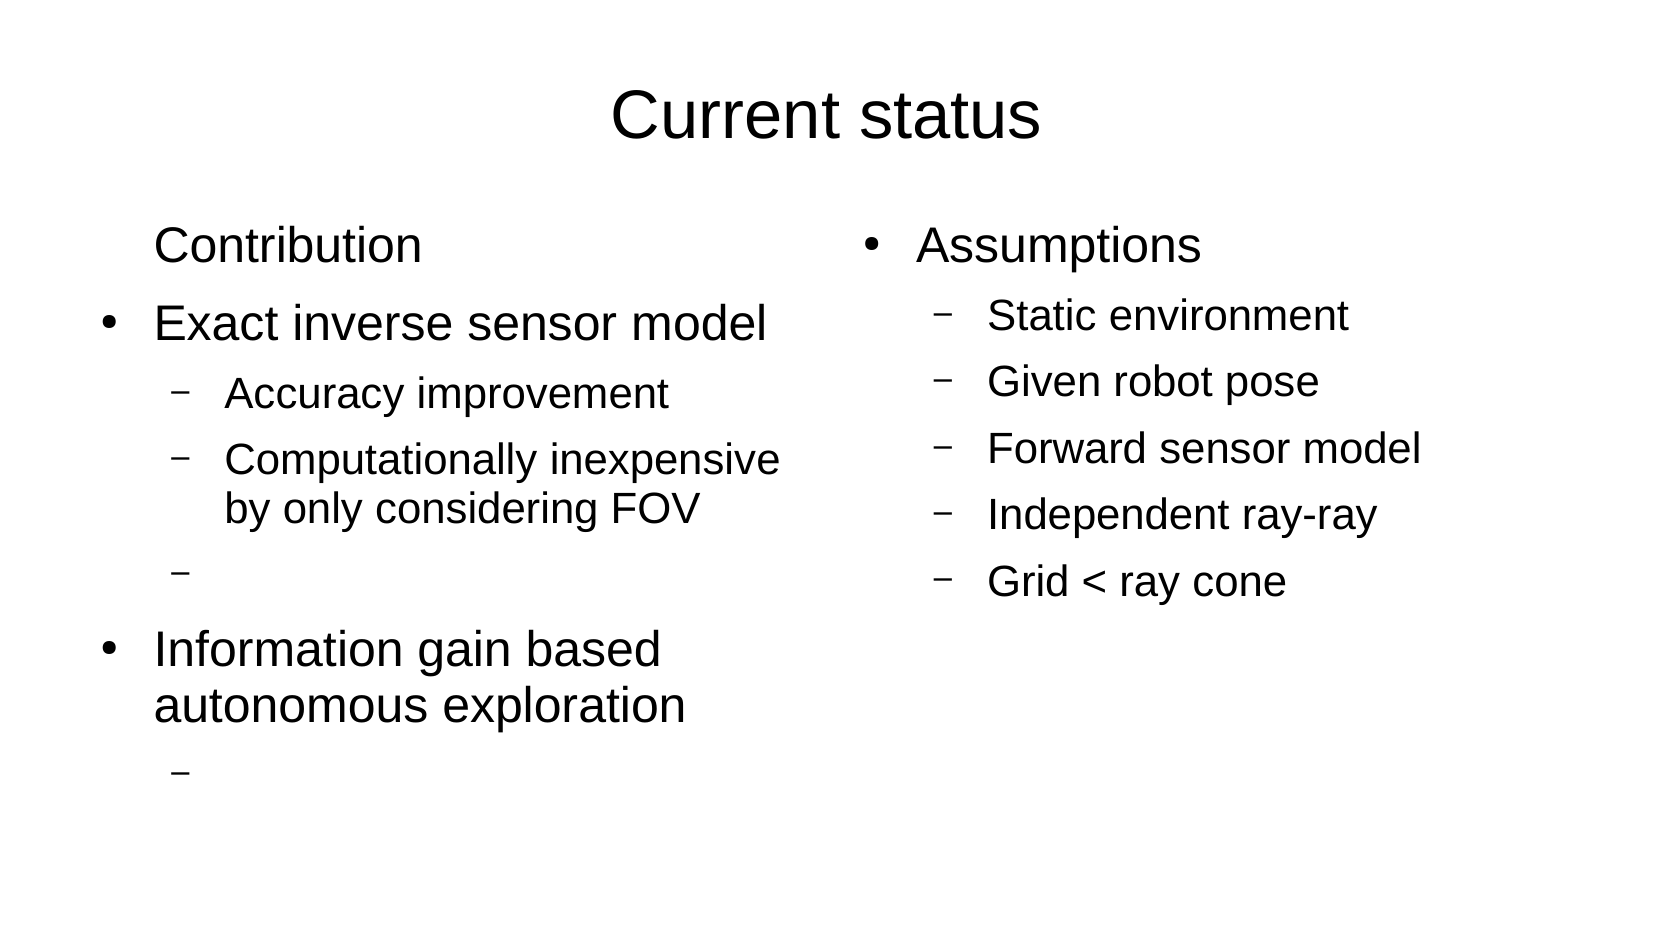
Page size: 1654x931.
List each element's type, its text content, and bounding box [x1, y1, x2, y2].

list Contribution Exact inverse sensor model Accuracy improvement Computationally inexpensive by only considering FOV Information gain based autonomous exploration [82, 217, 809, 758]
title Current status [82, 37, 1571, 193]
list Assumptions Static environment Given robot pose Forward sensor model Independent ray-ray Grid < ray cone [845, 217, 1572, 758]
